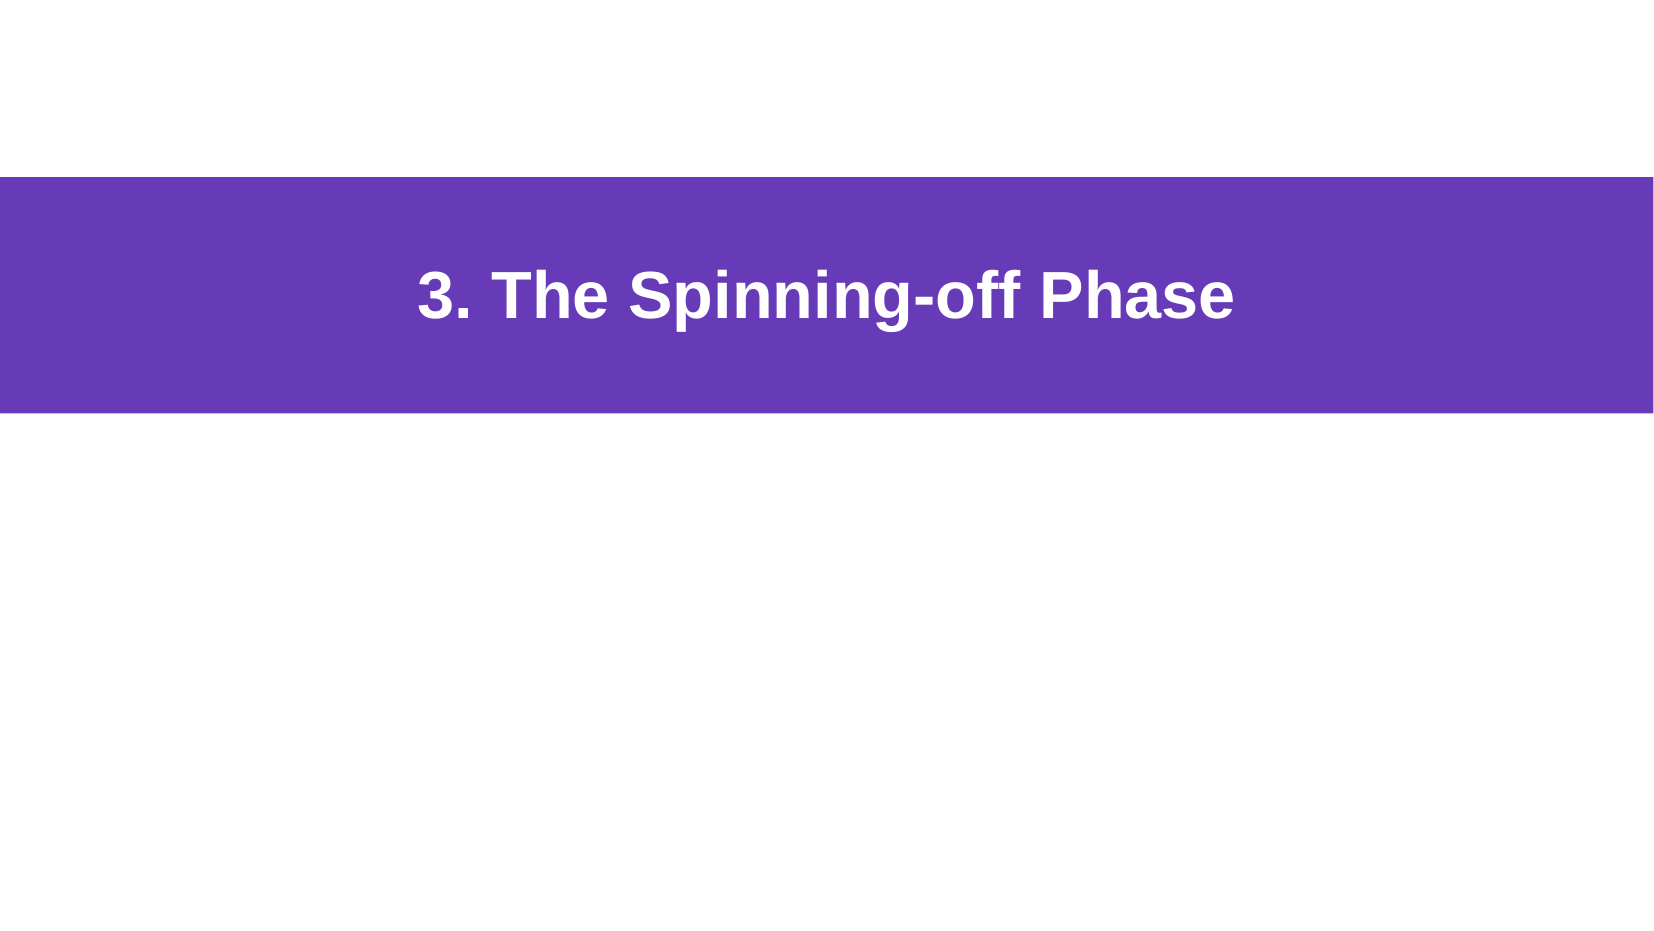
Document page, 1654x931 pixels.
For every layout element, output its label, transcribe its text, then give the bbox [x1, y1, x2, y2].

title 3. The Spinning-off Phase [0, 177, 1654, 414]
